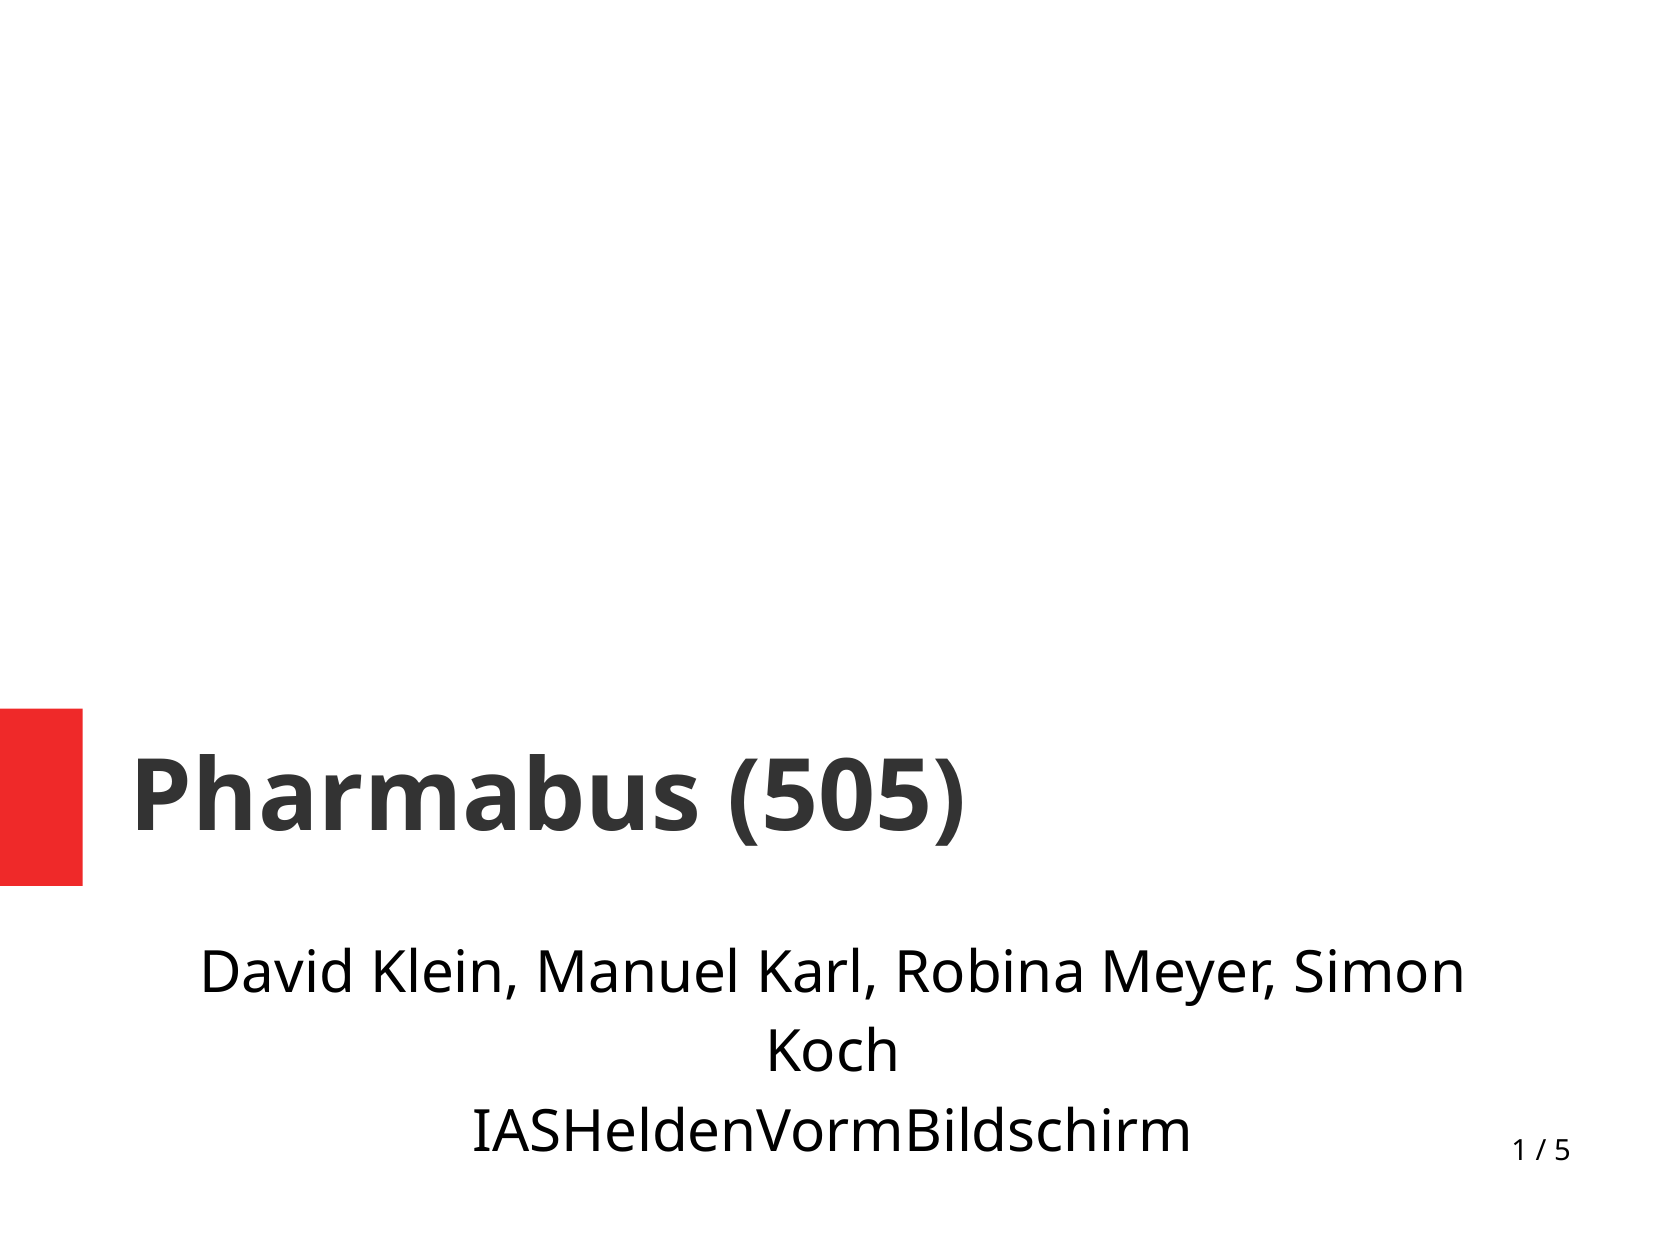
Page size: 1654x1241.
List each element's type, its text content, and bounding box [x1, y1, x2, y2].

title Pharmabus (505) [129, 655, 1536, 928]
subtitle David Klein, Manuel Karl, Robina Meyer, Simon Koch IASHeldenVormBildschirm [129, 968, 1536, 1130]
